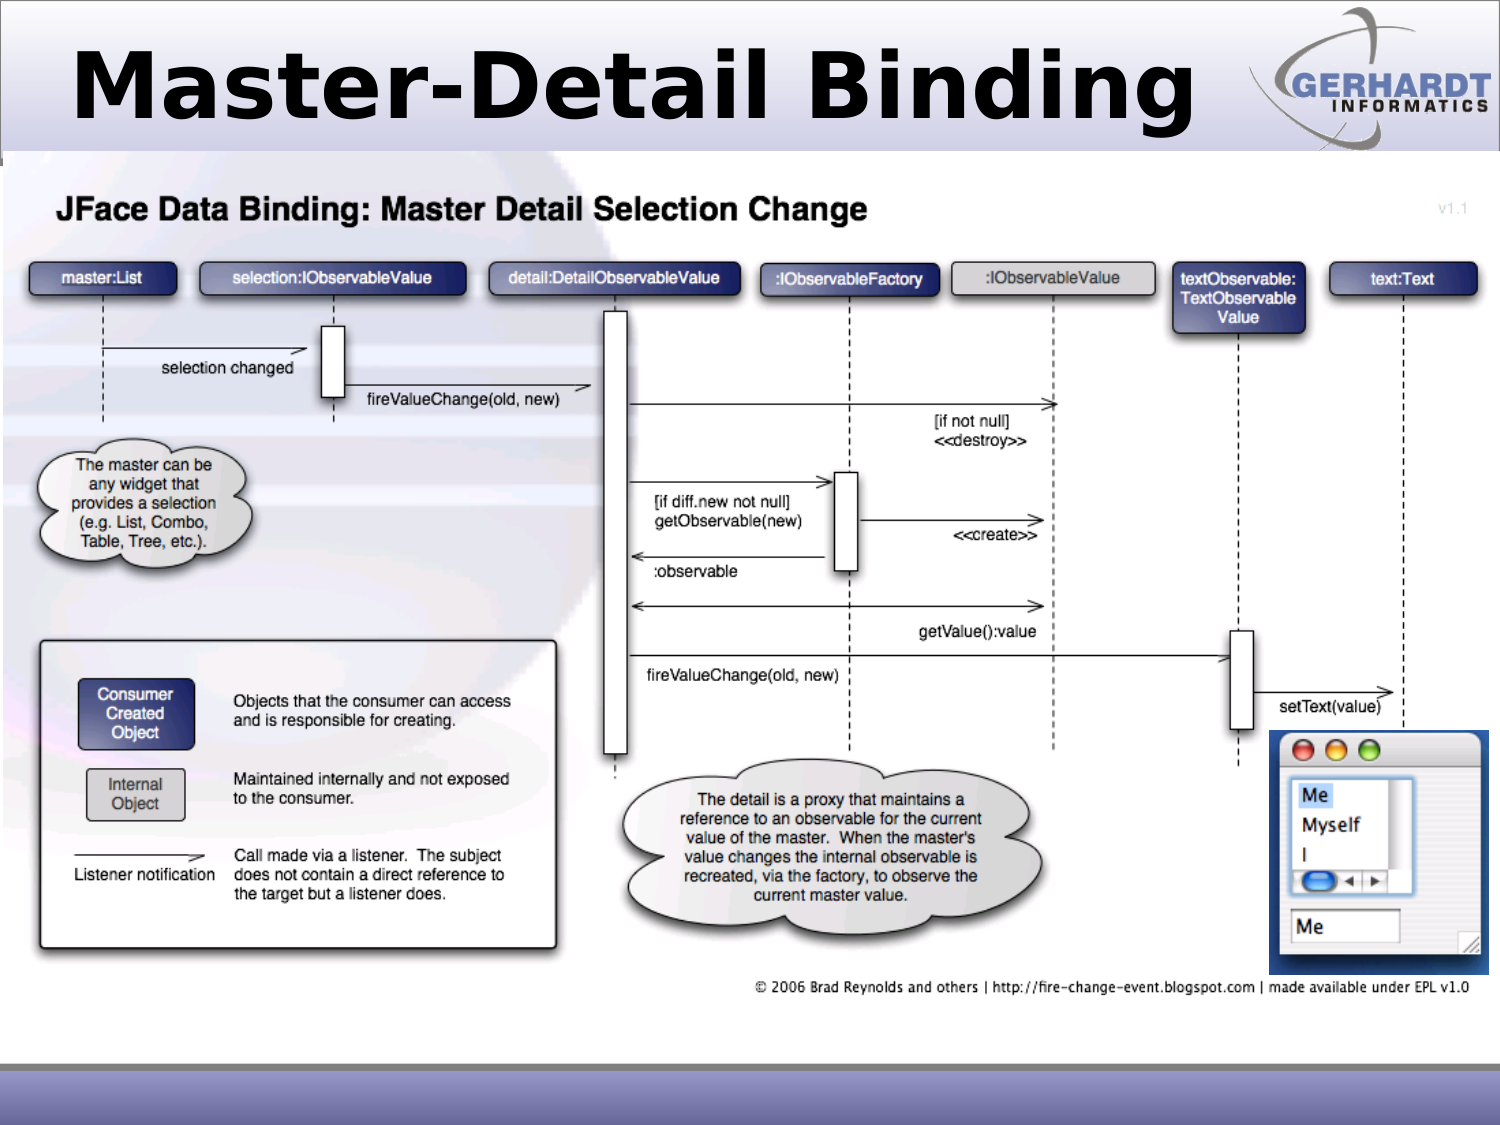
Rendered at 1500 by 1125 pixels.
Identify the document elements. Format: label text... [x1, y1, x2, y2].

title Master-Detail Binding [69, 0, 1420, 151]
picture [3, 7, 1500, 1017]
